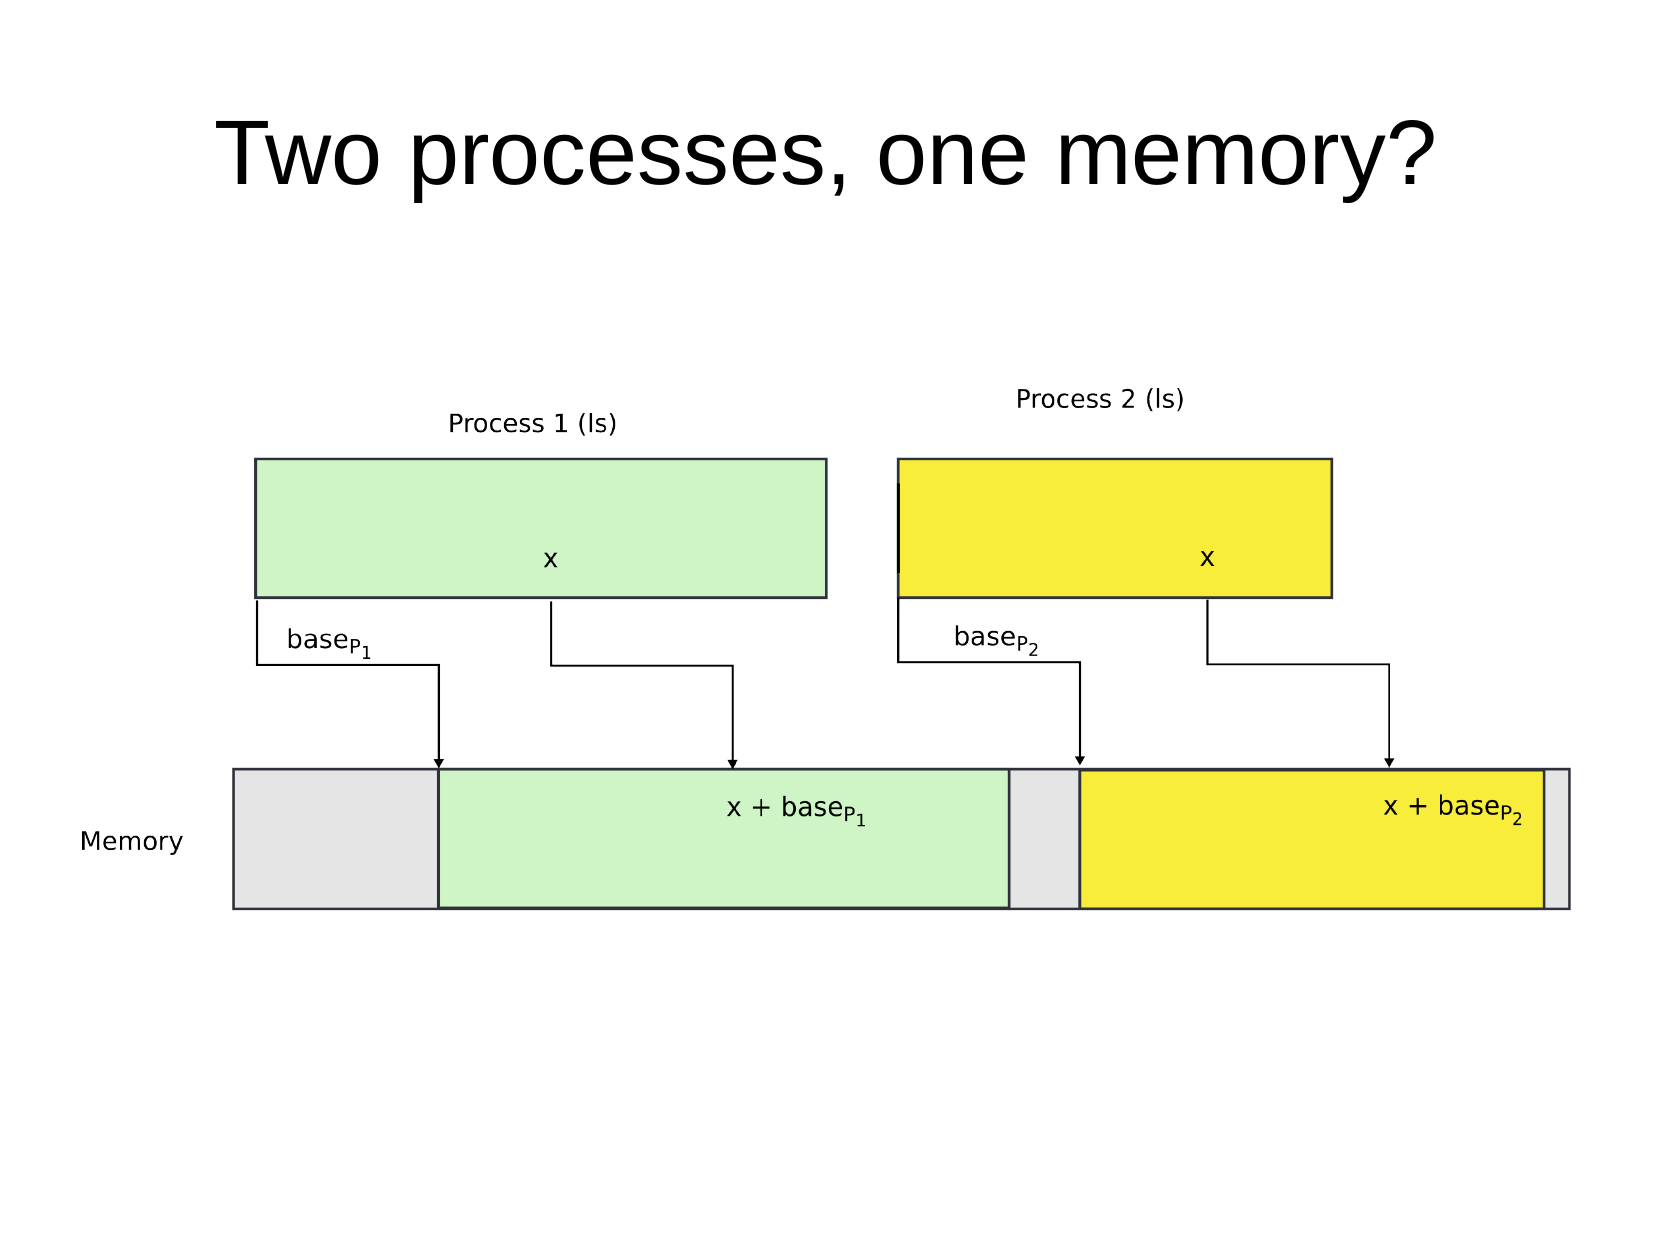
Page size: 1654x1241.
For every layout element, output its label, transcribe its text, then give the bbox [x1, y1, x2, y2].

picture [82, 388, 1571, 911]
title Two processes, one memory? [82, 49, 1571, 257]
